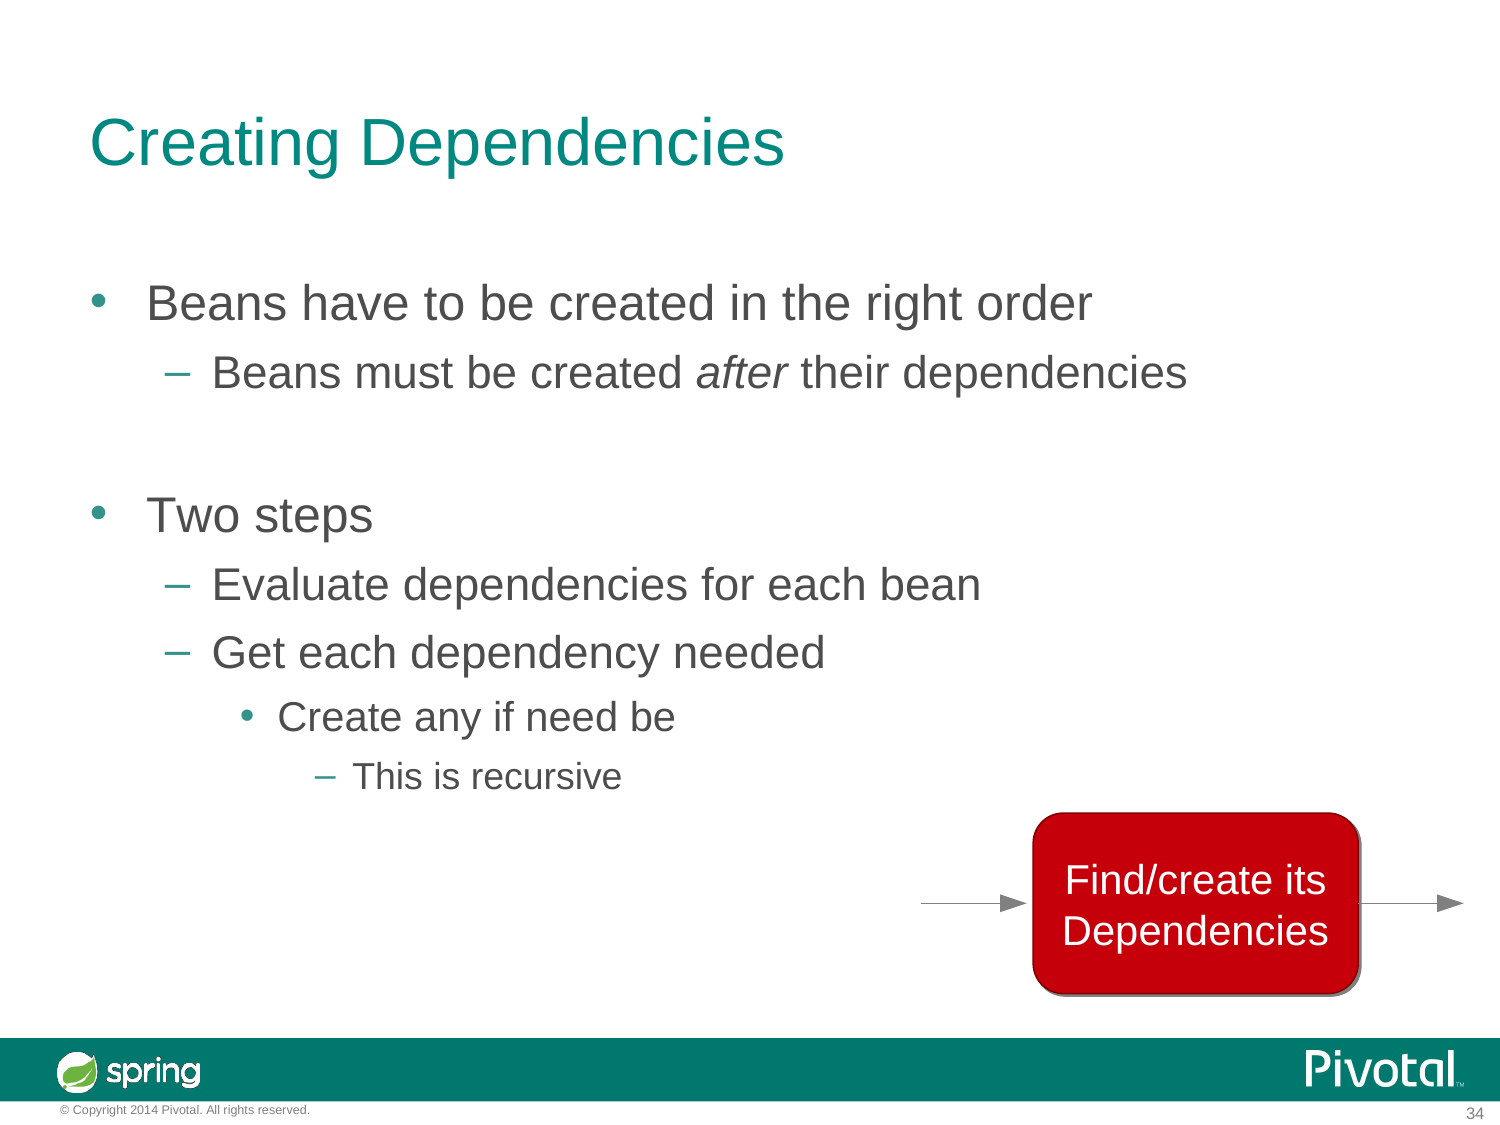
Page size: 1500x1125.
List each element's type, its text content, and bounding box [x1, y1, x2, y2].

picture [1306, 1050, 1464, 1087]
title Creating Dependencies [75, 45, 1426, 233]
list Beans have to be created in the right order Beans must be created after their dependencies Two steps Evaluate dependencies for each bean Get each dependency needed Create any if need be This is recursive [75, 262, 1426, 931]
picture [32, 1041, 210, 1103]
text_box Find/create its Dependencies [1033, 813, 1359, 994]
